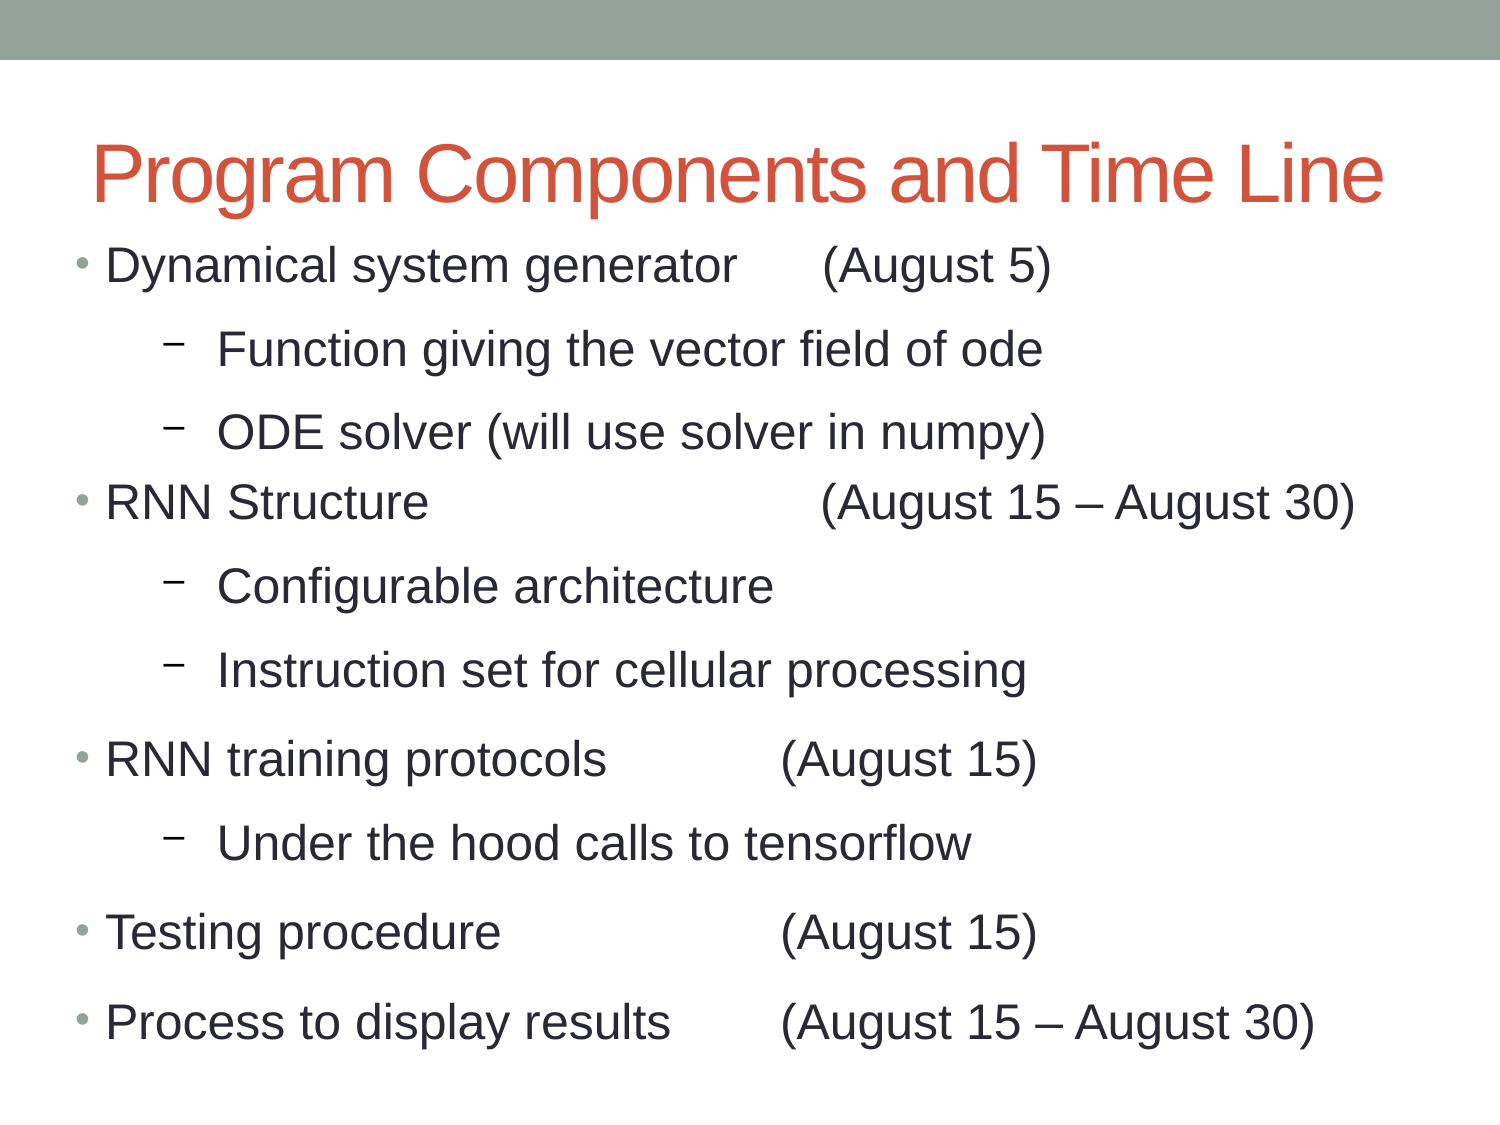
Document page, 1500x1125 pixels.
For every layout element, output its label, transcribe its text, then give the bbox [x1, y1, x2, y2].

list Dynamical system generator (August 5) Function giving the vector field of ode ODE solver (will use solver in numpy) RNN Structure (August 15 – August 30) Configurable architecture Instruction set for cellular processing RNN training protocols (August 15) Under the hood calls to tensorflow Testing procedure (August 15) Process to display results (August 15 – August 30) [60, 224, 1410, 1025]
title Program Components and Time Line [75, 87, 1425, 250]
